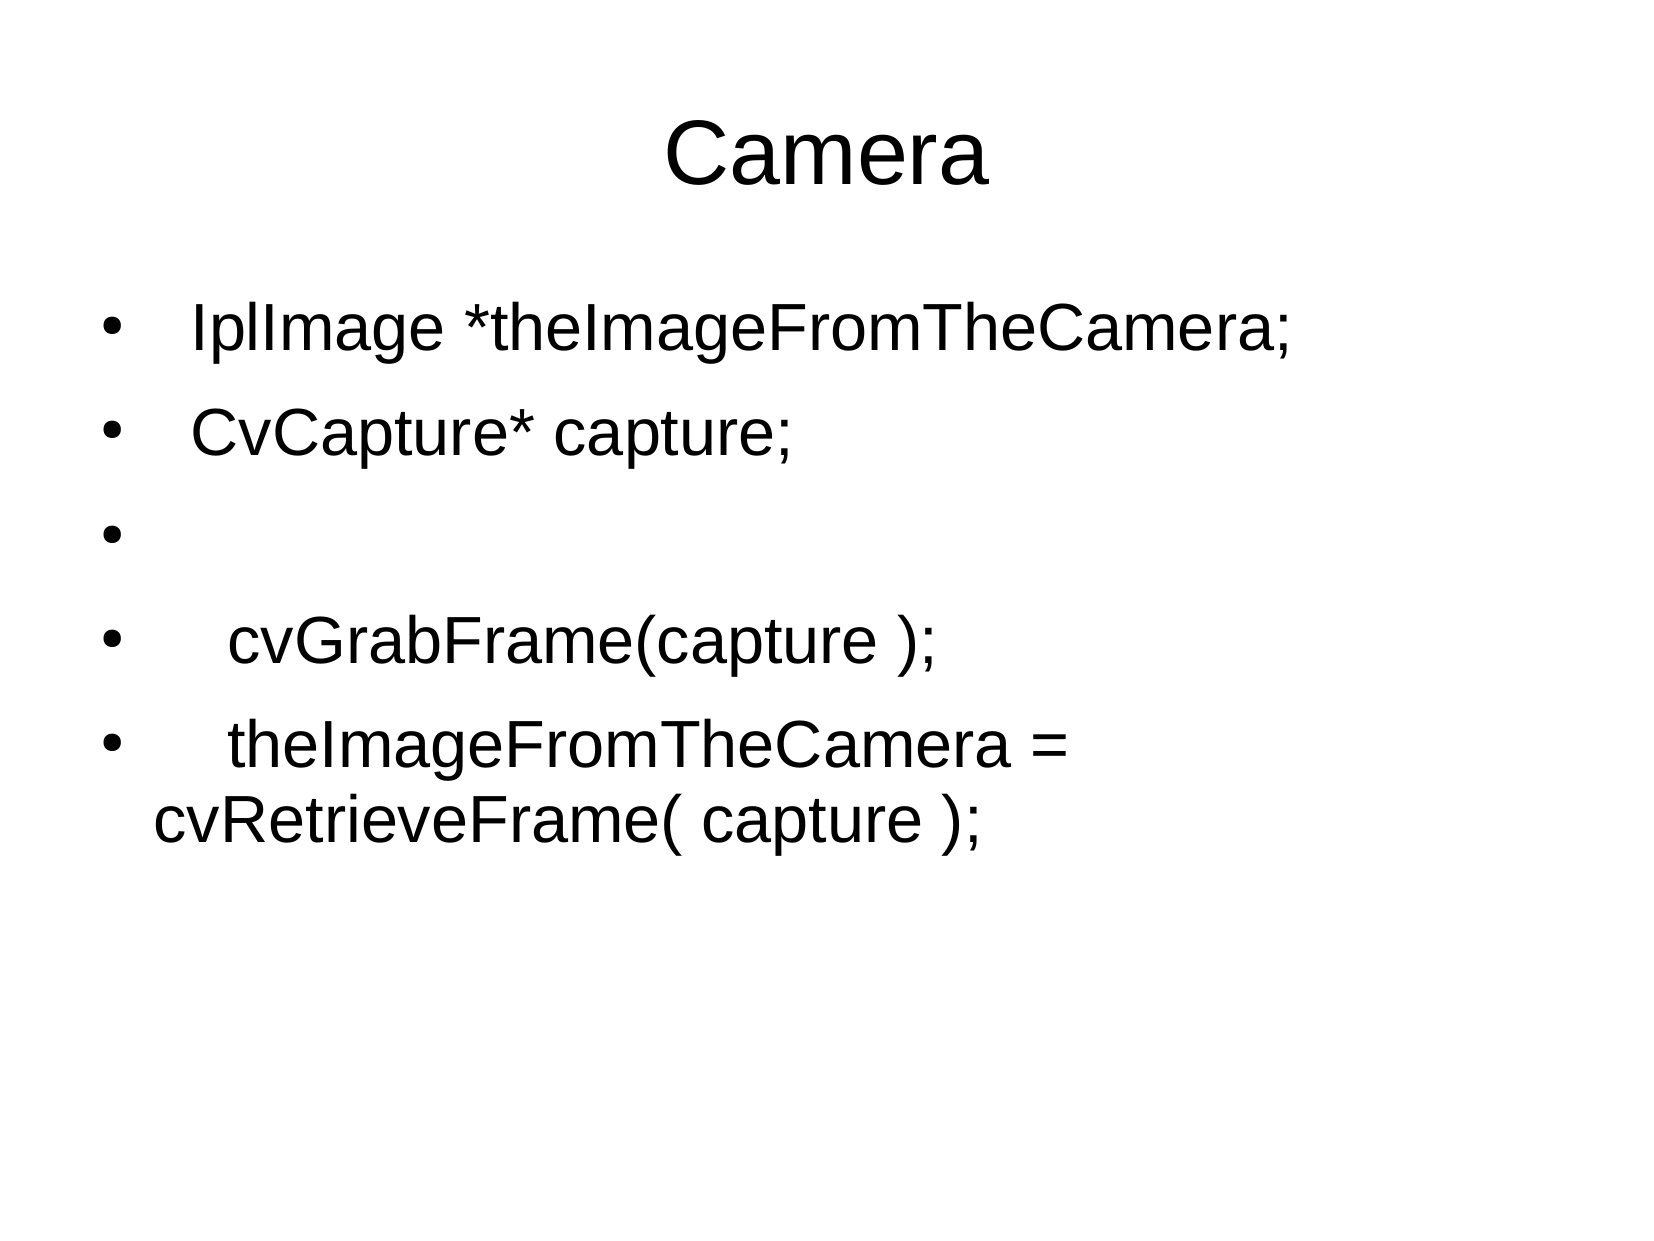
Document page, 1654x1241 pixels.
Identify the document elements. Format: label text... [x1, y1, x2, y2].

title Camera [82, 56, 1571, 250]
list IplImage *theImageFromTheCamera; CvCapture* capture; cvGrabFrame(capture ); theImageFromTheCamera = cvRetrieveFrame( capture ); [82, 290, 1571, 1094]
